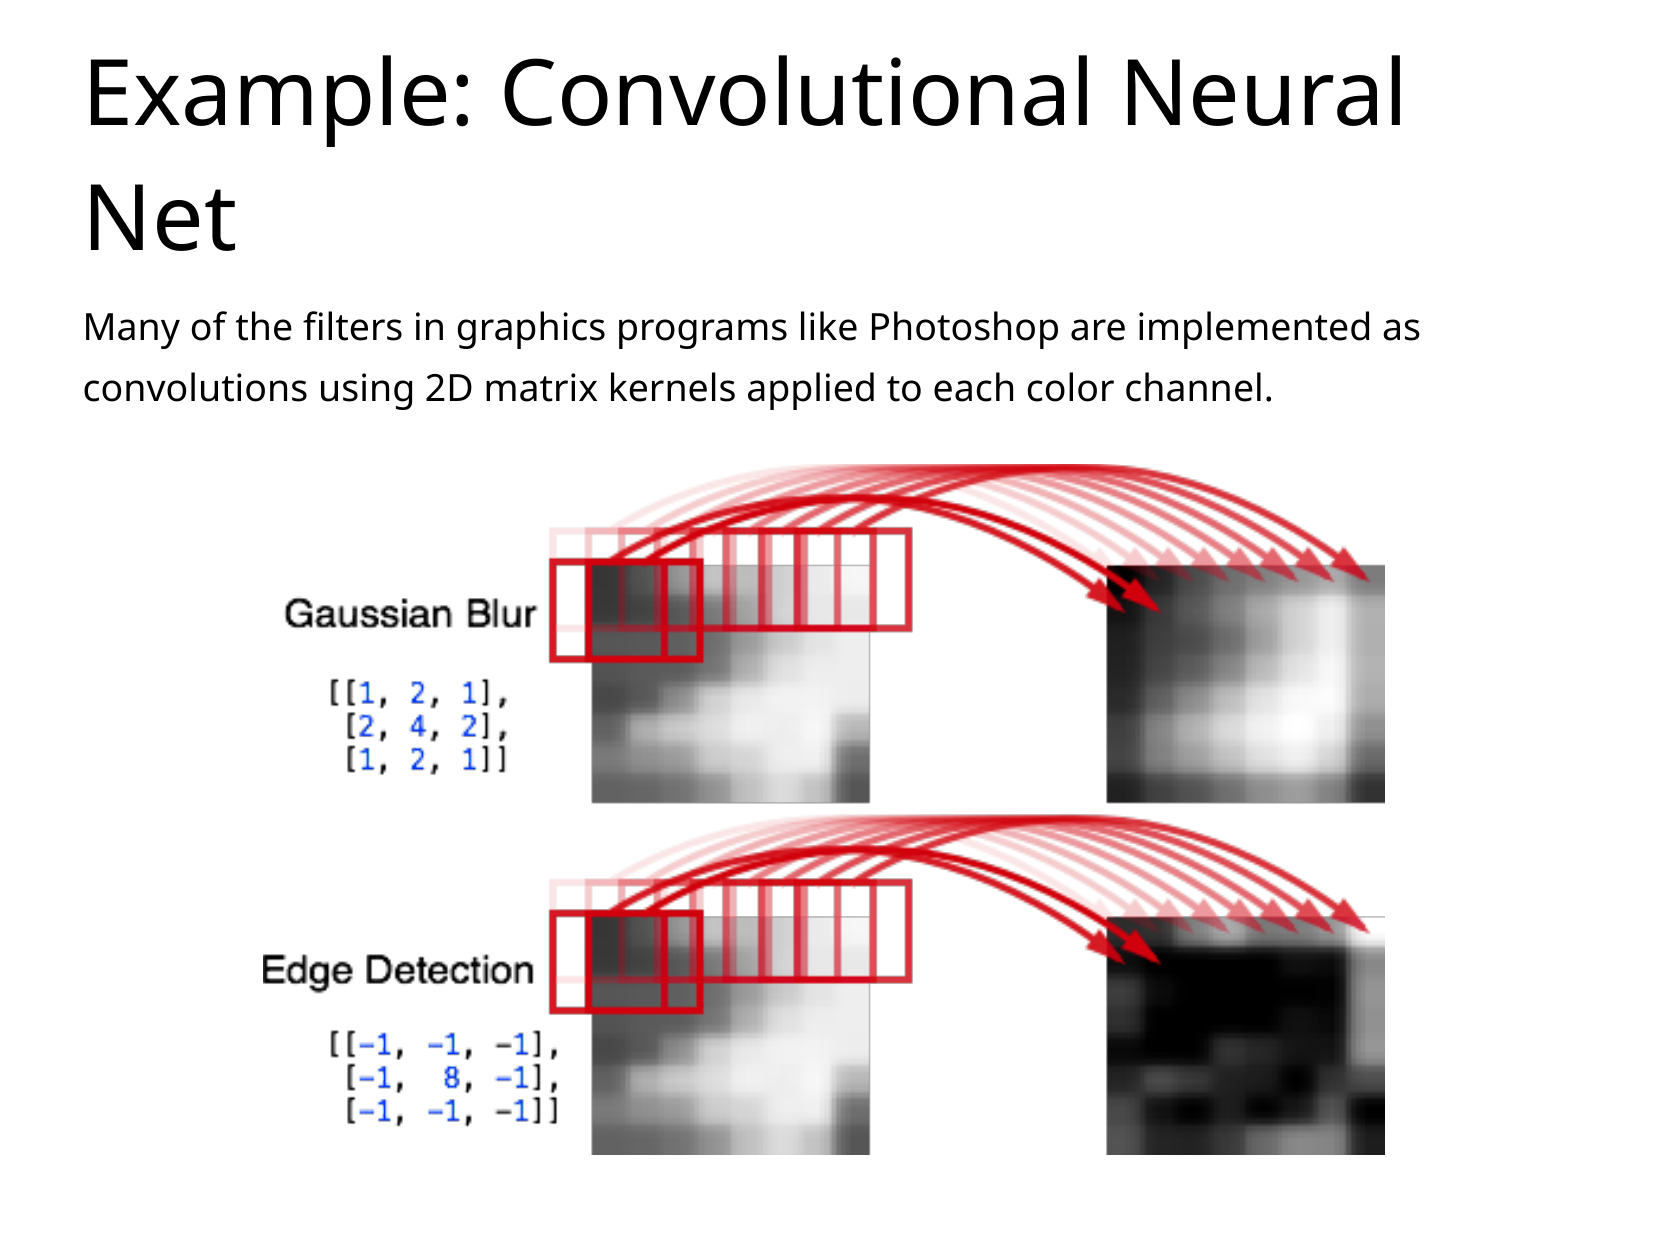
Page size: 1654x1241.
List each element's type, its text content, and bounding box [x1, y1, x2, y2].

list Many of the filters in graphics programs like Photoshop are implemented as convolutions using 2D matrix kernels applied to each color channel. [82, 290, 1571, 1126]
picture [263, 464, 1385, 1156]
title Example: Convolutional Neural Net [82, 49, 1571, 257]
